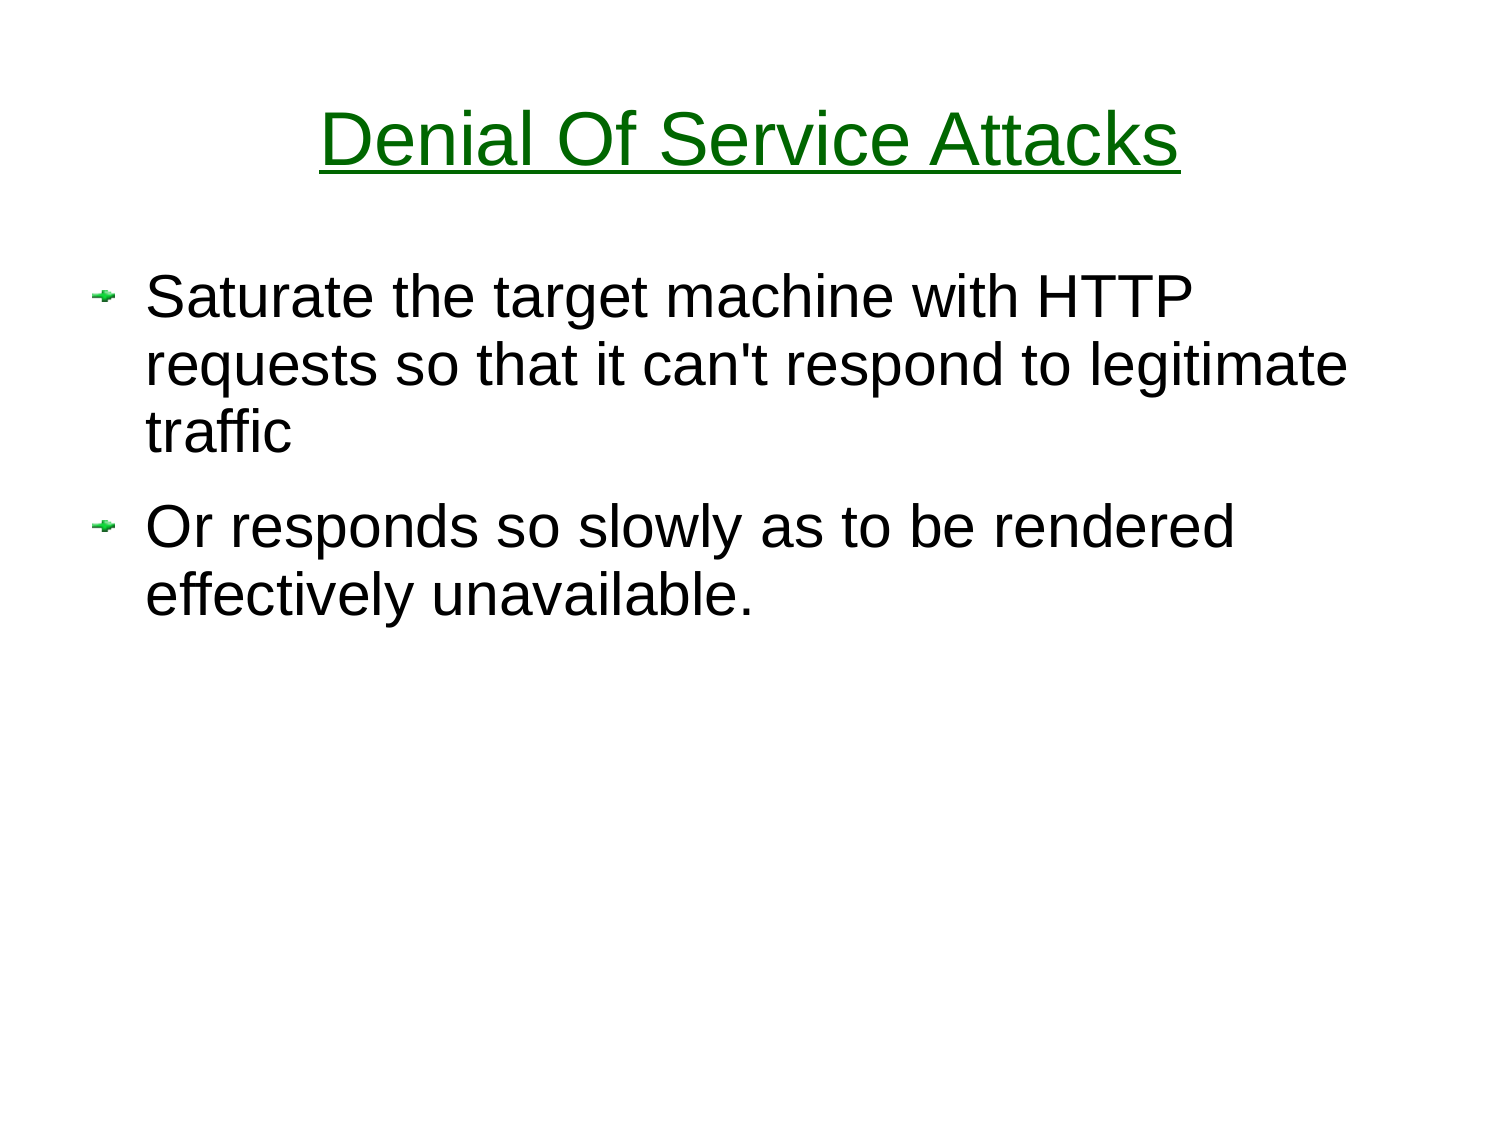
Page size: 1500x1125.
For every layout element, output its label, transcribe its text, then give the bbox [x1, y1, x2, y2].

title Denial Of Service Attacks [75, 45, 1425, 233]
list Saturate the target machine with HTTP requests so that it can't respond to legitimate traffic Or responds so slowly as to be rendered effectively unavailable. [75, 262, 1425, 1006]
